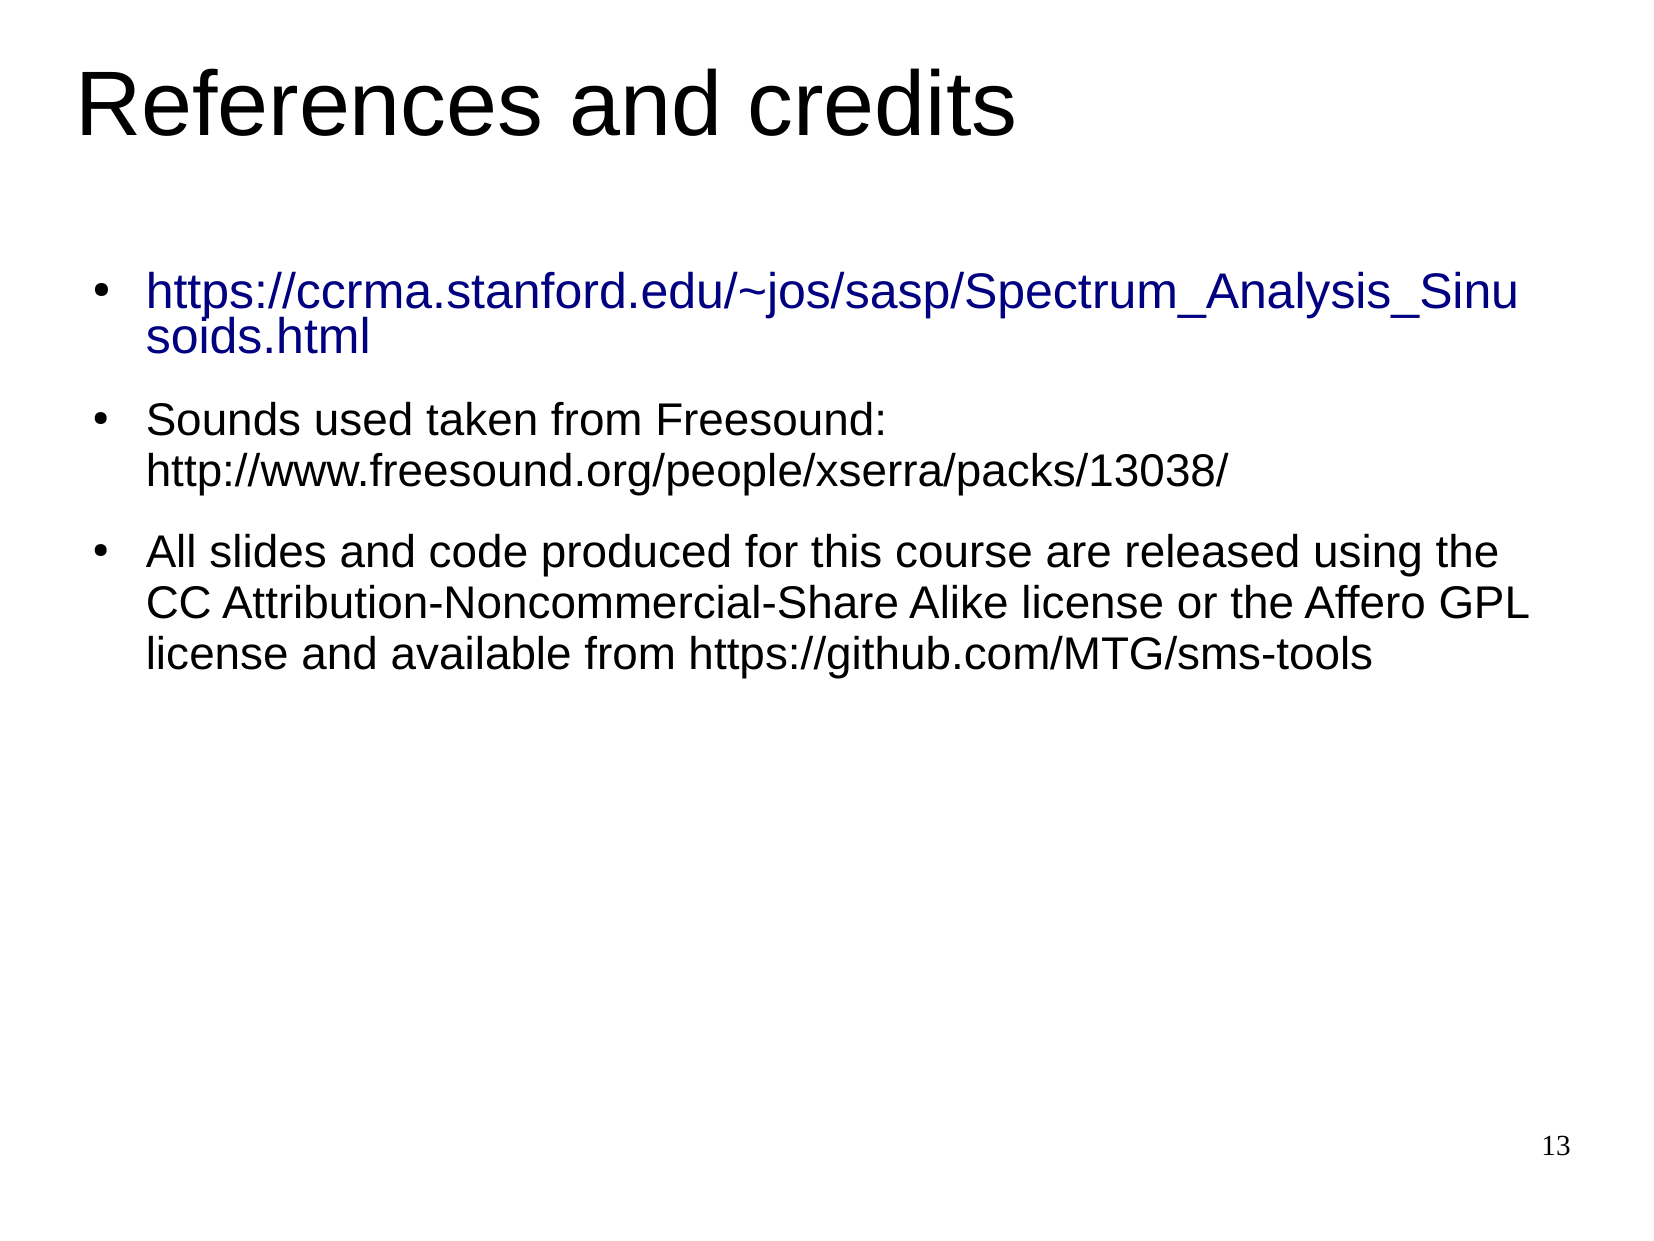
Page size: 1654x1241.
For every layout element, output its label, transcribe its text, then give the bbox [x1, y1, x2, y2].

title References and credits [75, 9, 1425, 198]
list https://ccrma.stanford.edu/~jos/sasp/Spectrum_Analysis_Sinusoids.html Sounds used taken from Freesound: http://www.freesound.org/people/xserra/packs/13038/ All slides and code produced for this course are released using the CC Attribution-Noncommercial-Share Alike license or the Affero GPL license and available from https://github.com/MTG/sms-tools [75, 263, 1546, 916]
